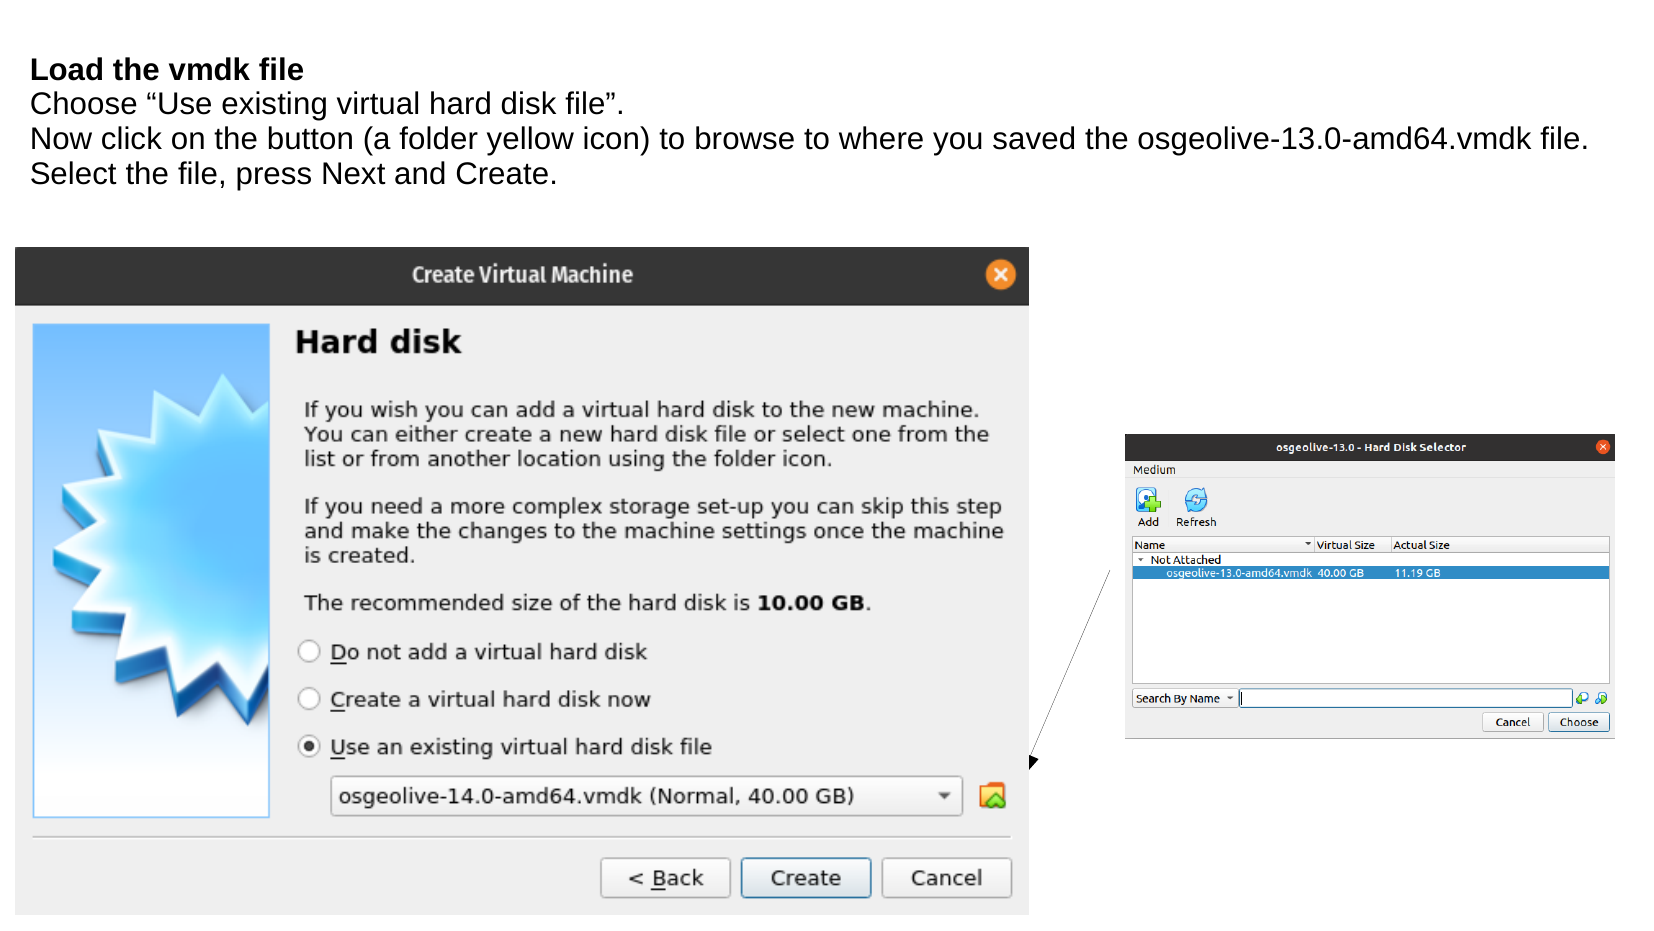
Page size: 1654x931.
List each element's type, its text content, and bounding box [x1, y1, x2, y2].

picture [15, 247, 1029, 915]
text_box Load the vmdk file Choose “Use existing virtual hard disk file”. Now click on the button (a folder yellow icon) to browse to where you saved the osgeolive-13.0-amd64.vmdk file. Select the file, press Next and Create. [15, 44, 1621, 199]
picture [1125, 434, 1615, 739]
